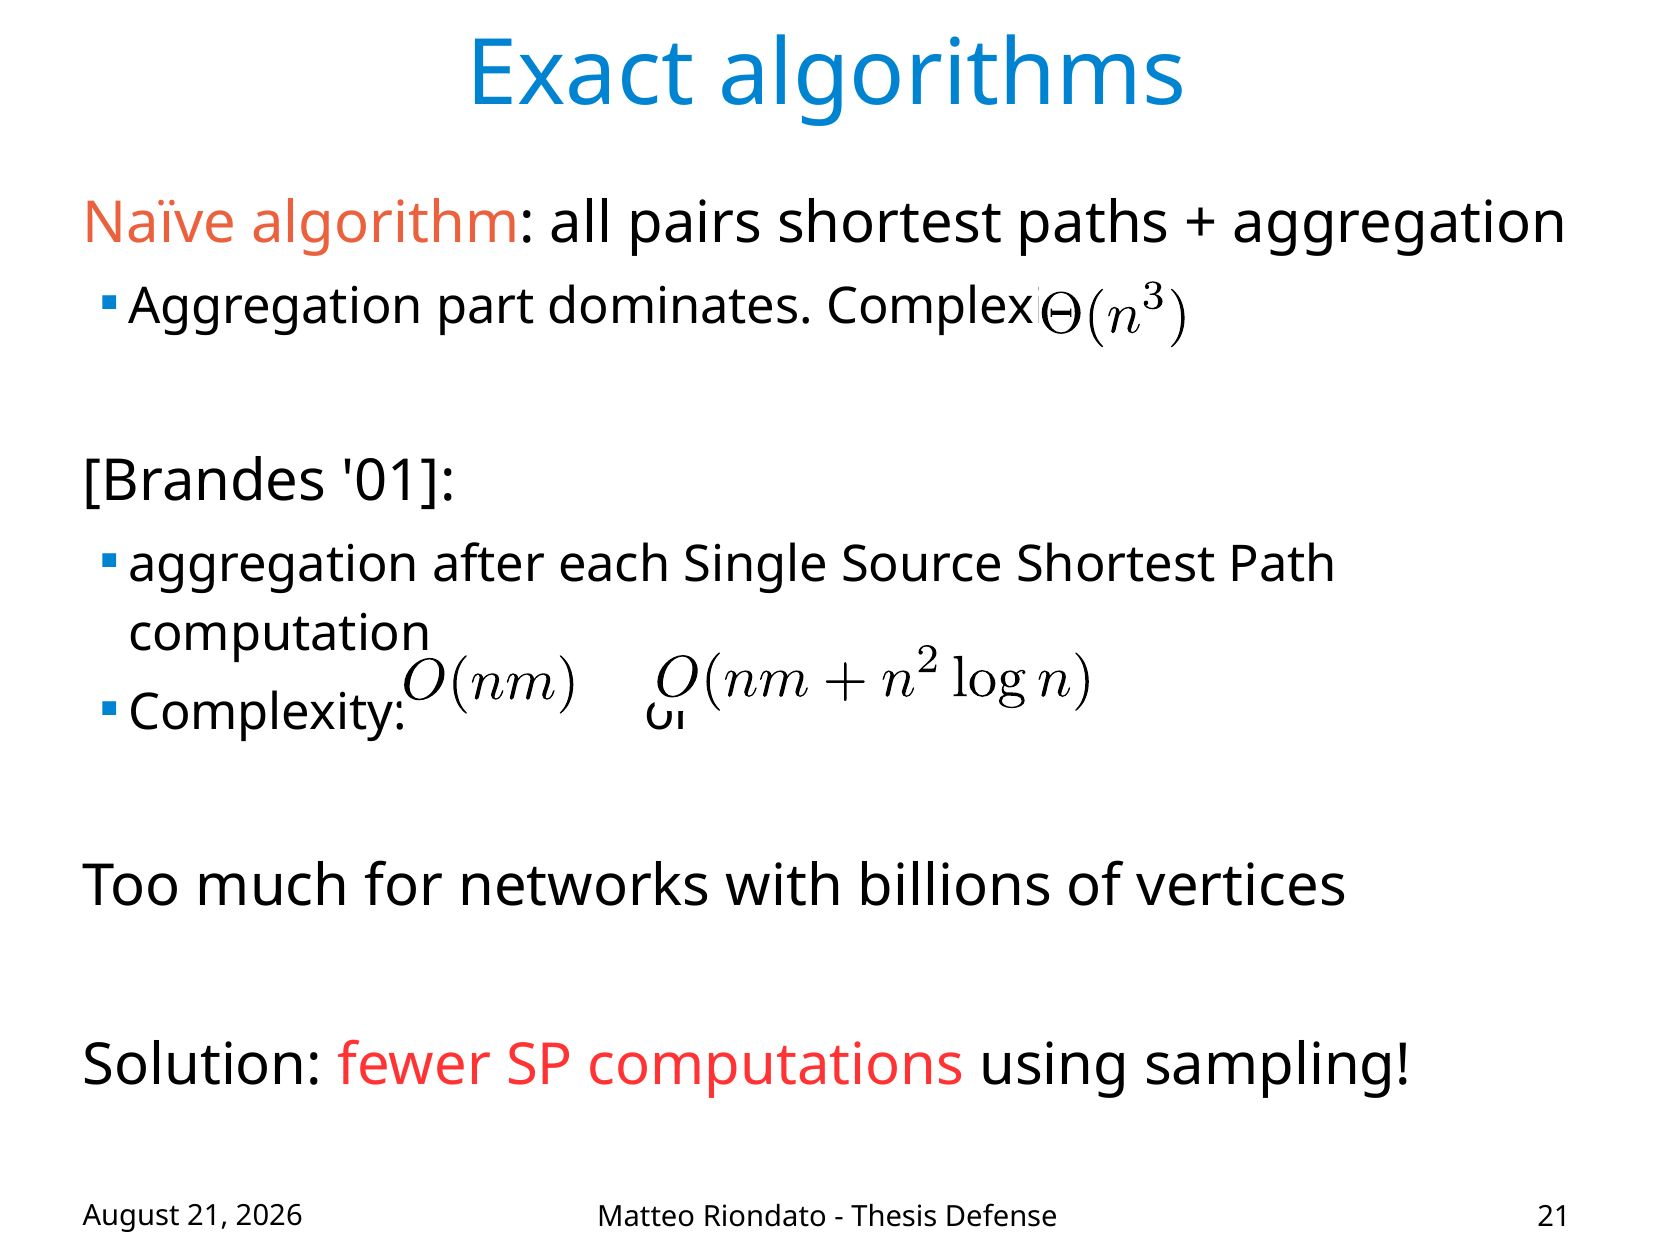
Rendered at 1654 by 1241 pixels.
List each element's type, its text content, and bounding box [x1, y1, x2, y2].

text_box [401, 655, 580, 714]
text_box [654, 645, 1095, 711]
text_box [1038, 281, 1191, 348]
list Naïve algorithm: all pairs shortest paths + aggregation Aggregation part dominates. Complexity: [Brandes '01]: aggregation after each Single Source Shortest Path computation Complexity: or Too much for networks with billions of vertices Solution: fewer SP computations using sampling! [82, 180, 1571, 1186]
title Exact algorithms [82, 0, 1571, 139]
